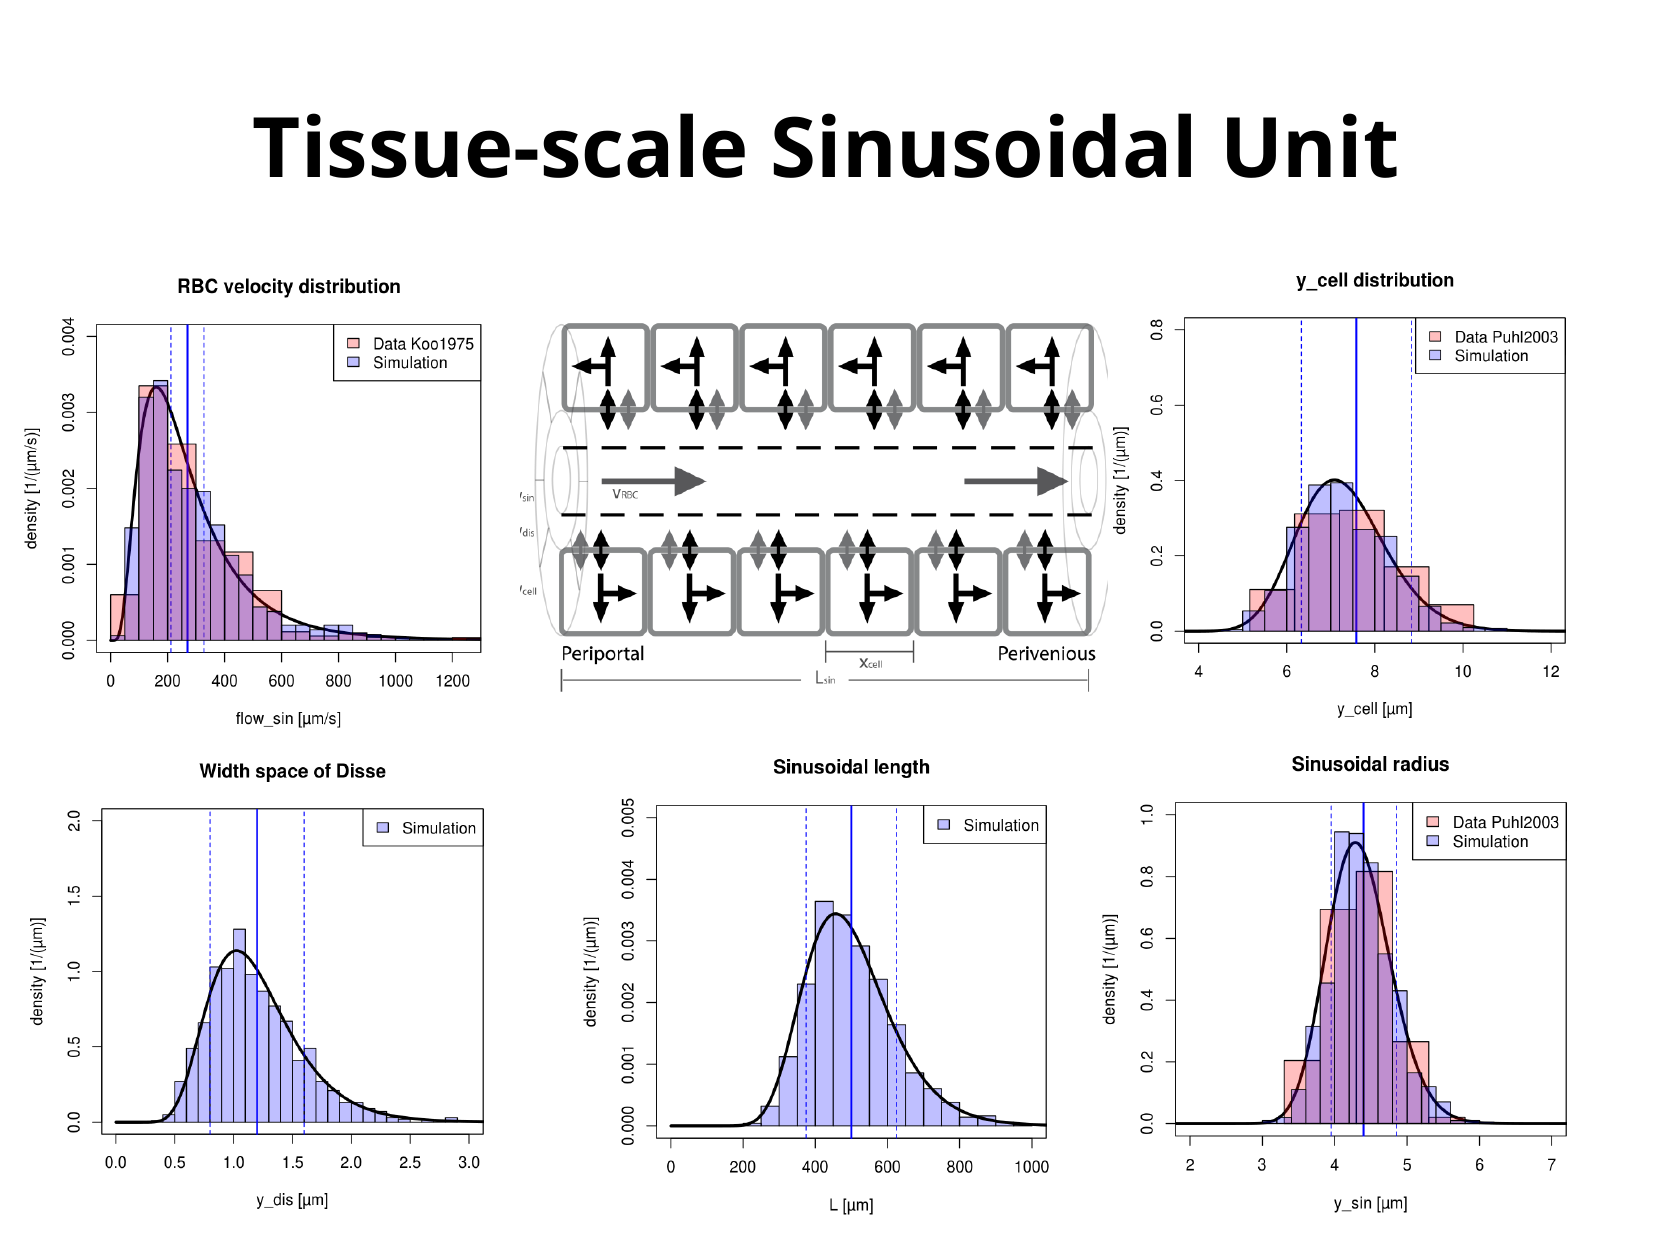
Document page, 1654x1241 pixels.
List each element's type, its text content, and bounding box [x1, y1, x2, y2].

title Tissue-scale Sinusoidal Unit [82, 41, 1571, 248]
picture [19, 241, 1606, 1233]
picture [578, 727, 1086, 1235]
